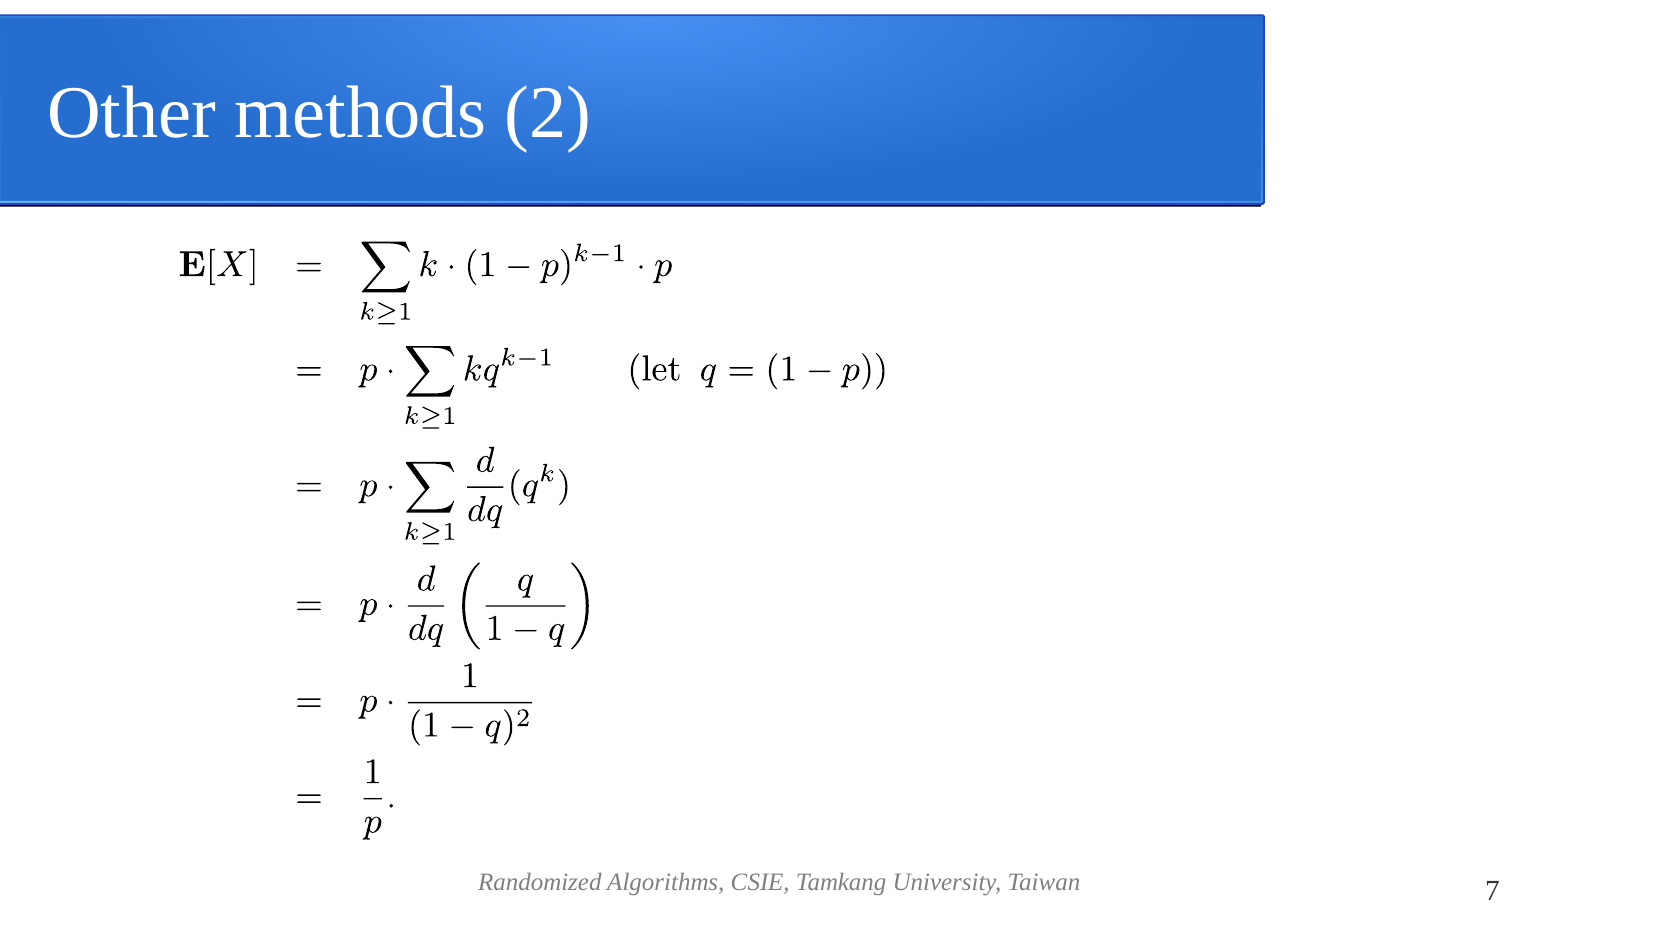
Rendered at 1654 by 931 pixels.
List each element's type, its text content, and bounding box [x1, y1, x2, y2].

title Other methods (2) [47, 35, 1199, 189]
picture [177, 240, 886, 841]
